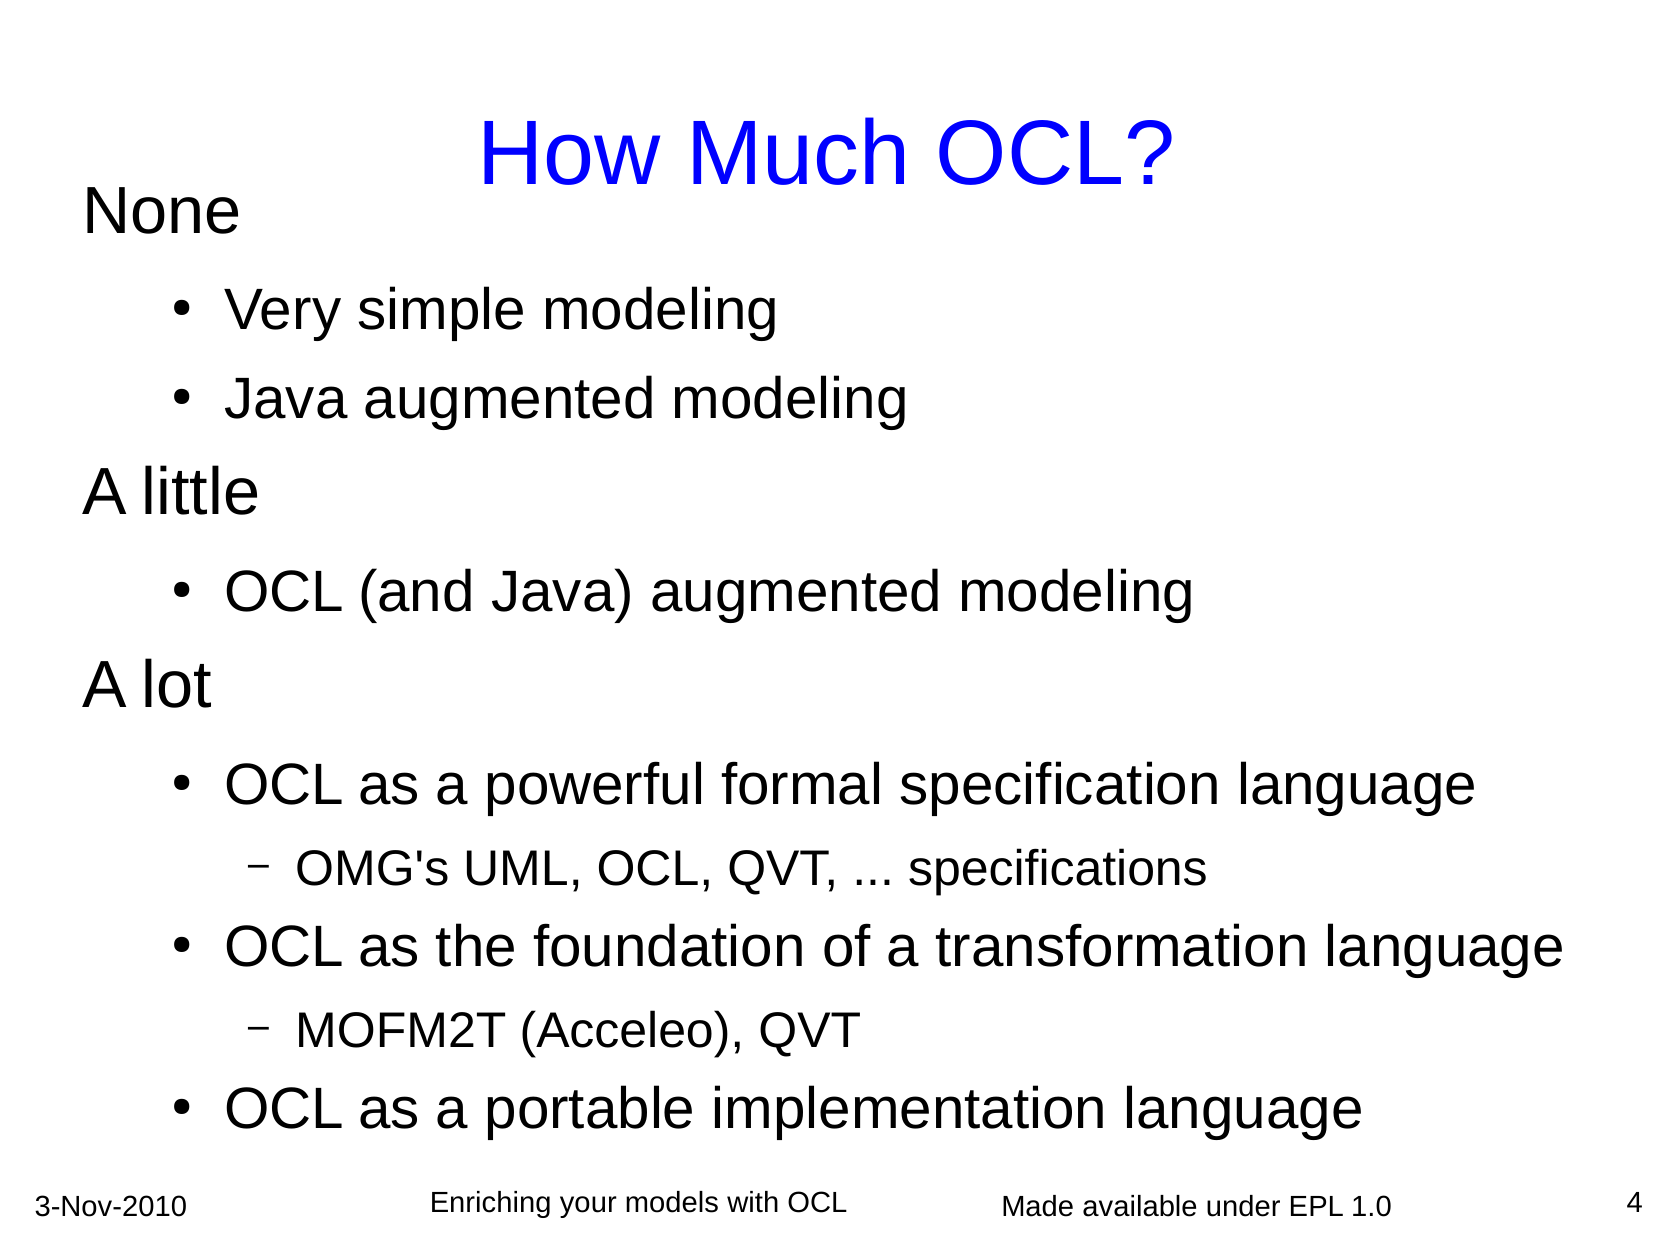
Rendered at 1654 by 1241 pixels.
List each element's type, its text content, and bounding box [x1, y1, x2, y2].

list None Very simple modeling Java augmented modeling A little OCL (and Java) augmented modeling A lot OCL as a powerful formal specification language OMG's UML, OCL, QVT, ... specifications OCL as the foundation of a transformation language MOFM2T (Acceleo), QVT OCL as a portable implementation language [82, 172, 1571, 1194]
title How Much OCL? [82, 49, 1571, 172]
